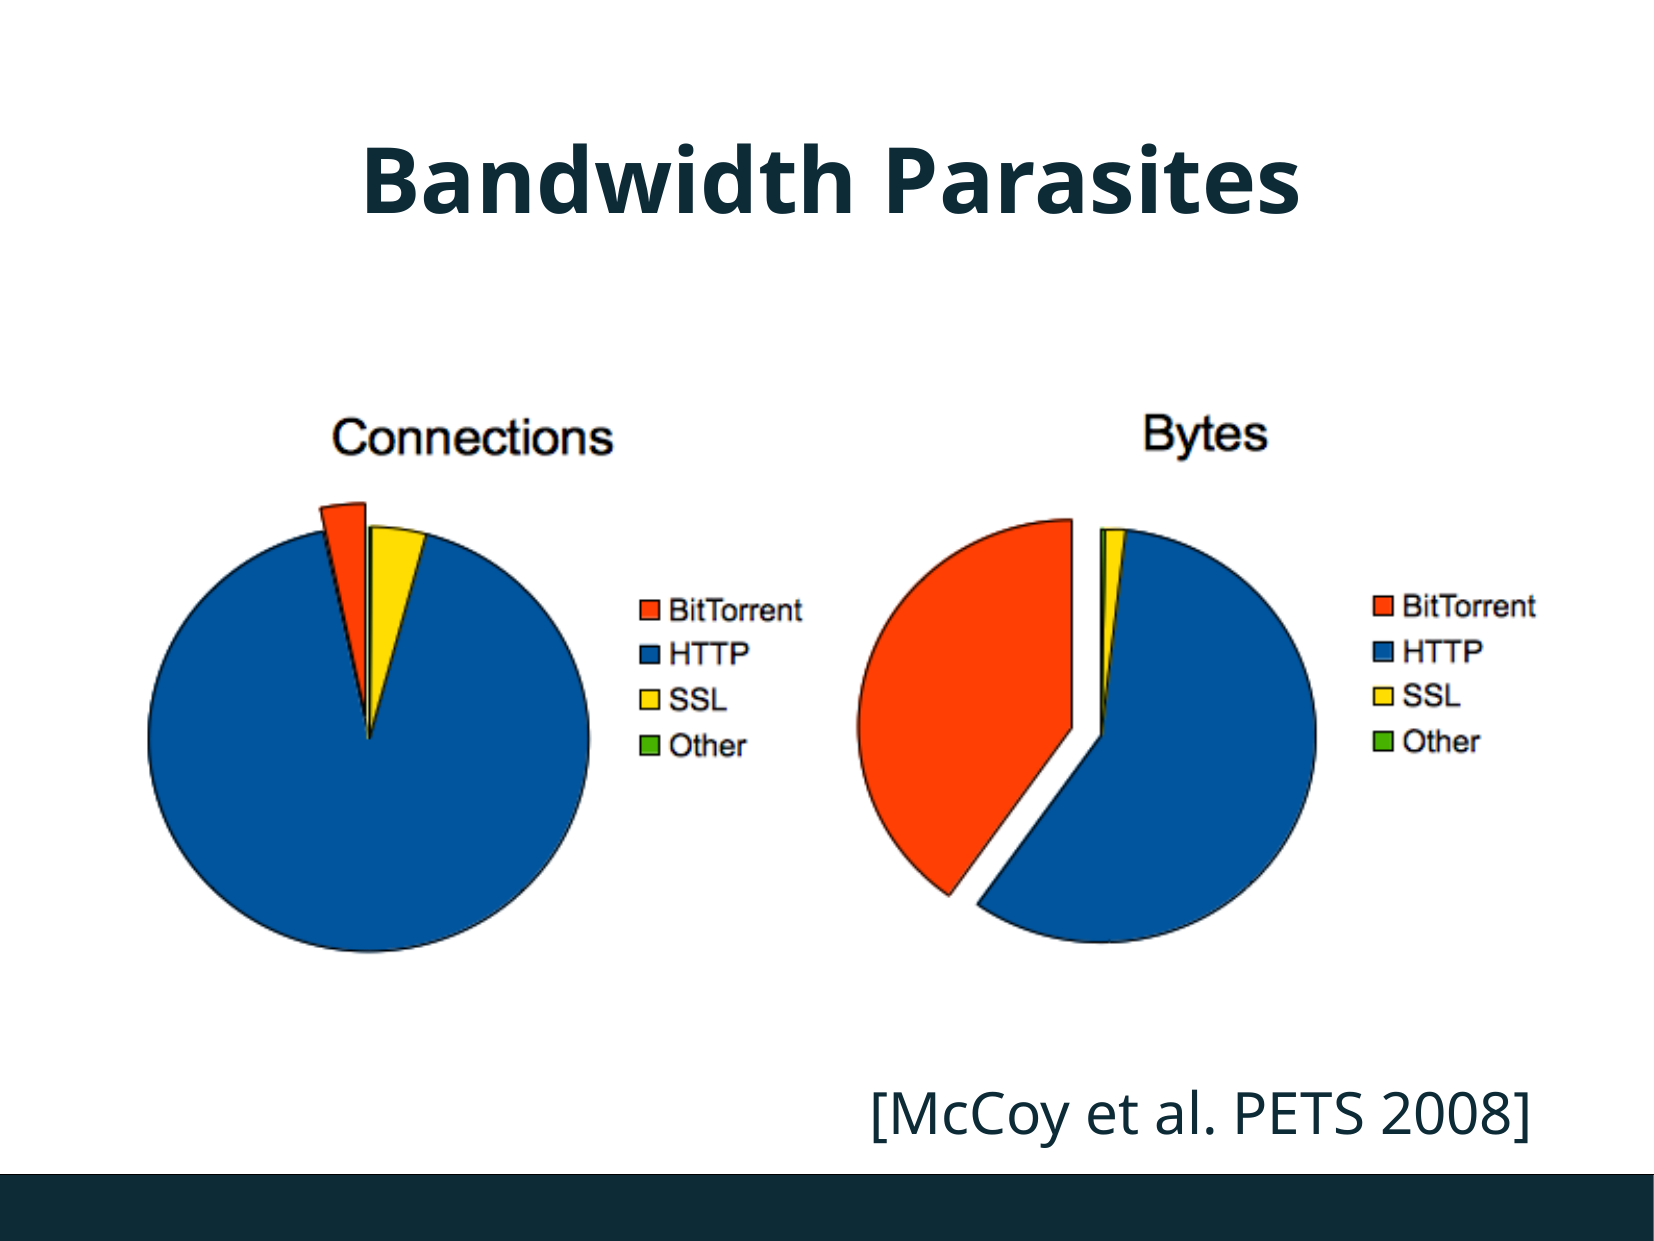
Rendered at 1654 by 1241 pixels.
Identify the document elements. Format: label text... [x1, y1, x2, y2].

title Bandwidth Parasites [86, 74, 1575, 282]
picture [121, 398, 1559, 974]
text_box [McCoy et al. PETS 2008] [855, 1065, 1561, 1147]
